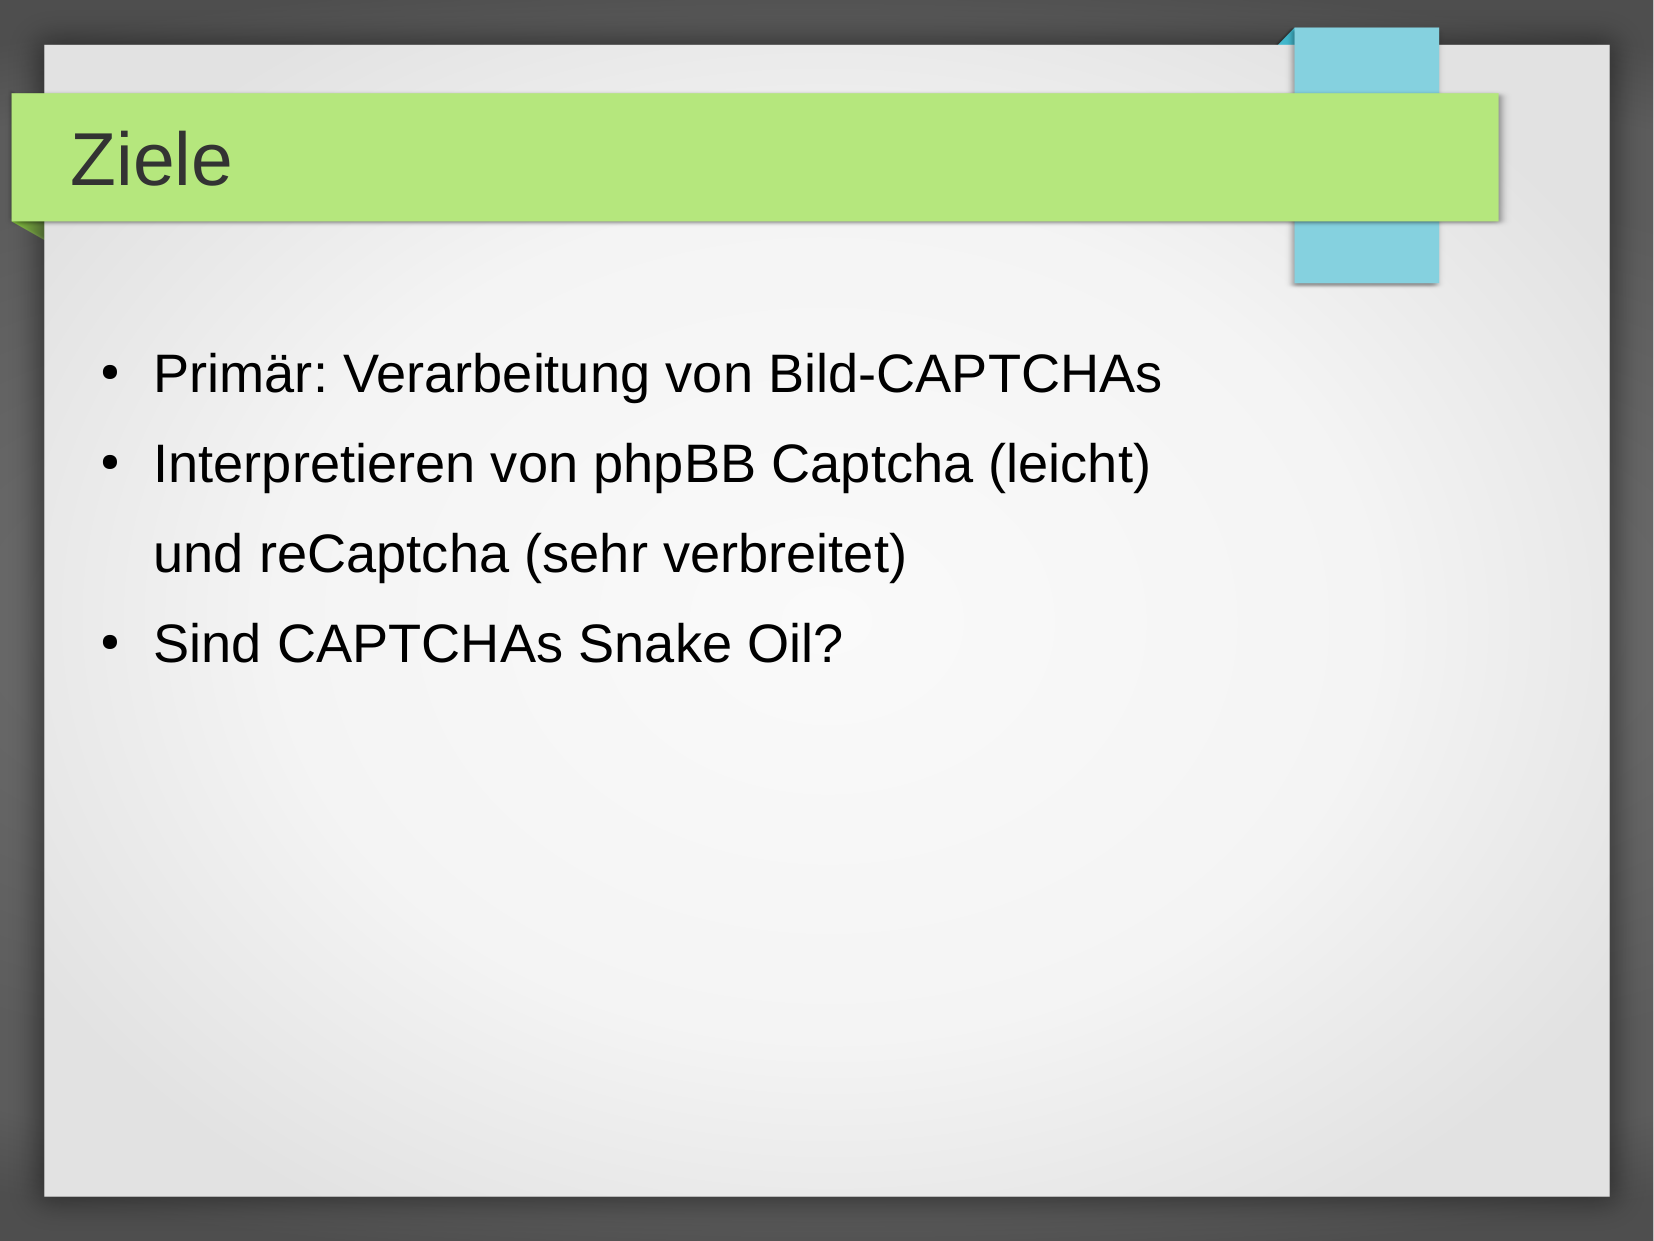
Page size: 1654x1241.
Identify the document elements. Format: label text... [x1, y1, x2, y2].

picture [0, 0, 1654, 1241]
list Primär: Verarbeitung von Bild-CAPTCHAs Interpretieren von phpBB Captcha (leicht) und reCaptcha (sehr verbreitet) Sind CAPTCHAs Snake Oil? [82, 343, 1538, 1063]
title Ziele [70, 106, 1229, 213]
